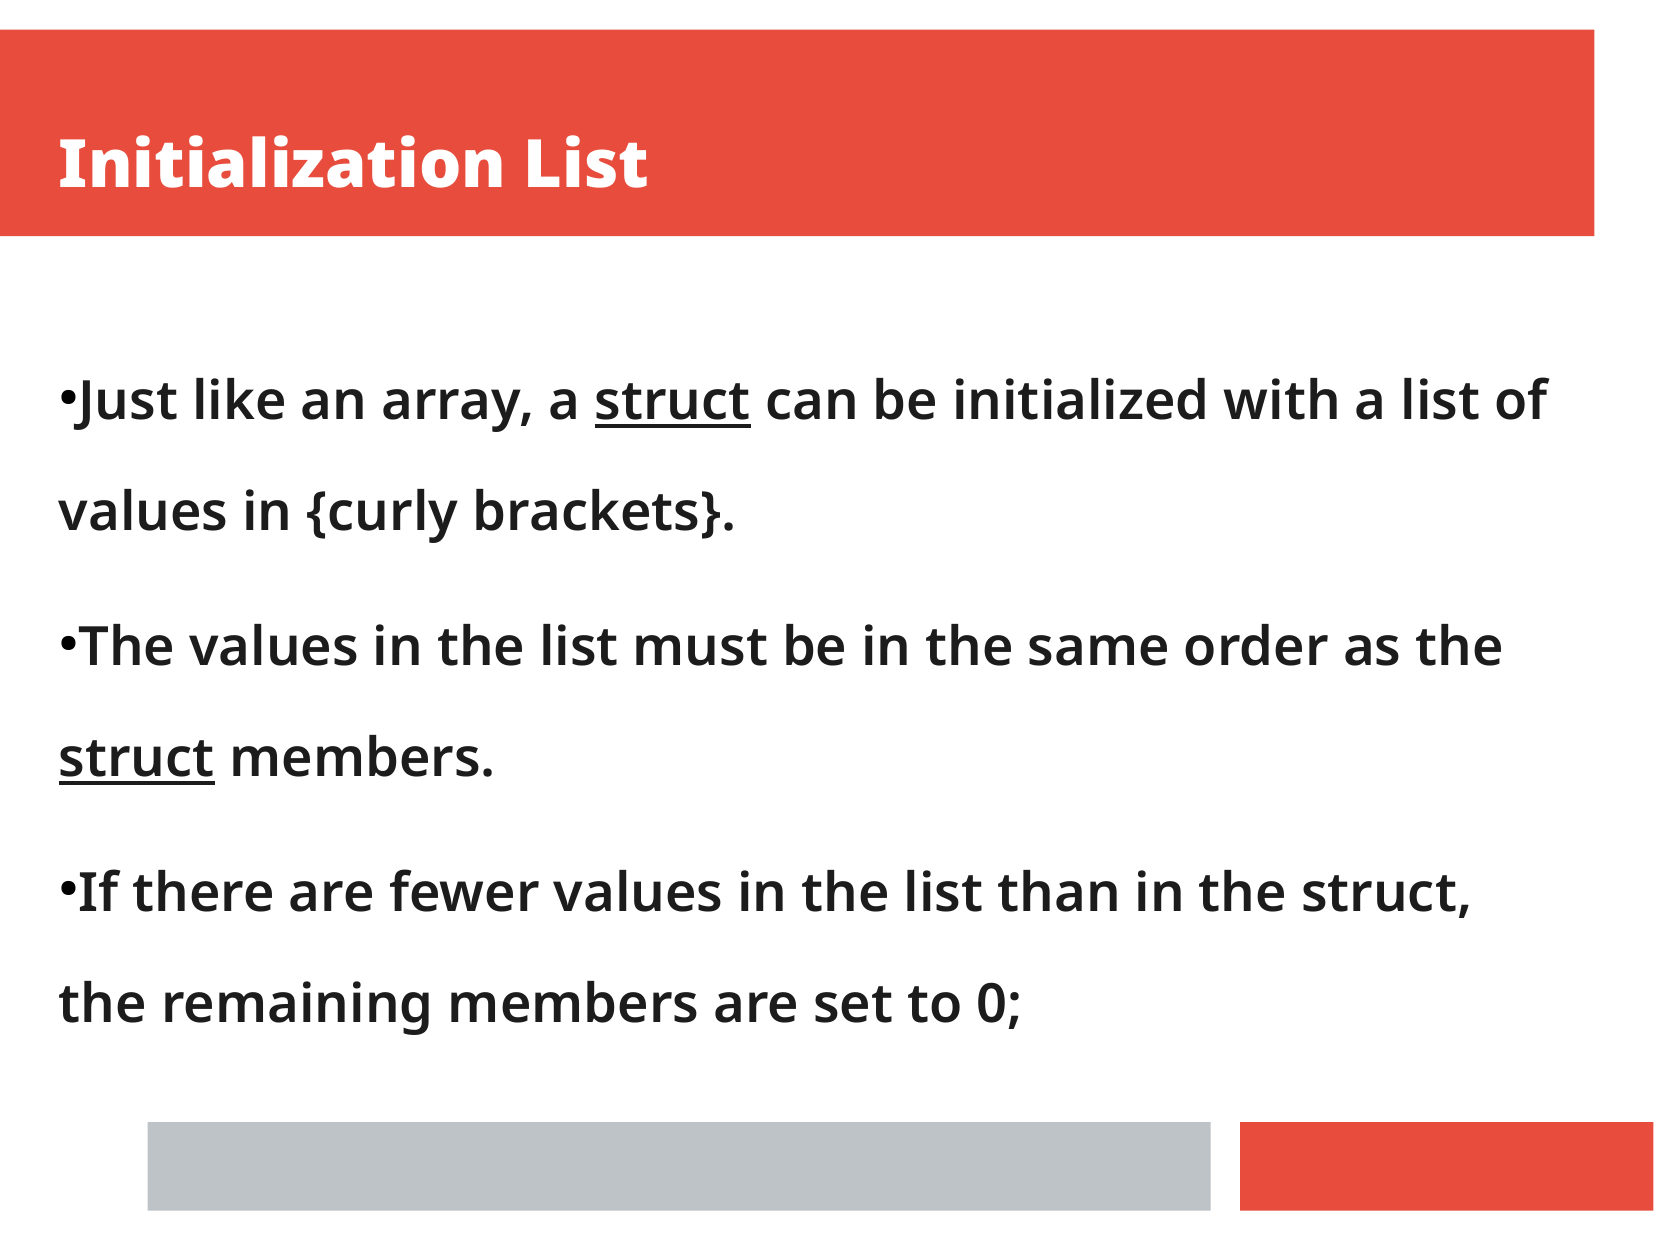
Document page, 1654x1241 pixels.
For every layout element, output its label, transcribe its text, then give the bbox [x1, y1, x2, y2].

list Just like an array, a struct can be initialized with a list of values in {curly brackets}. The values in the list must be in the same order as the struct members. If there are fewer values in the list than in the struct, the remaining members are set to 0; [59, 324, 1565, 1093]
title Initialization List [59, 59, 1595, 207]
